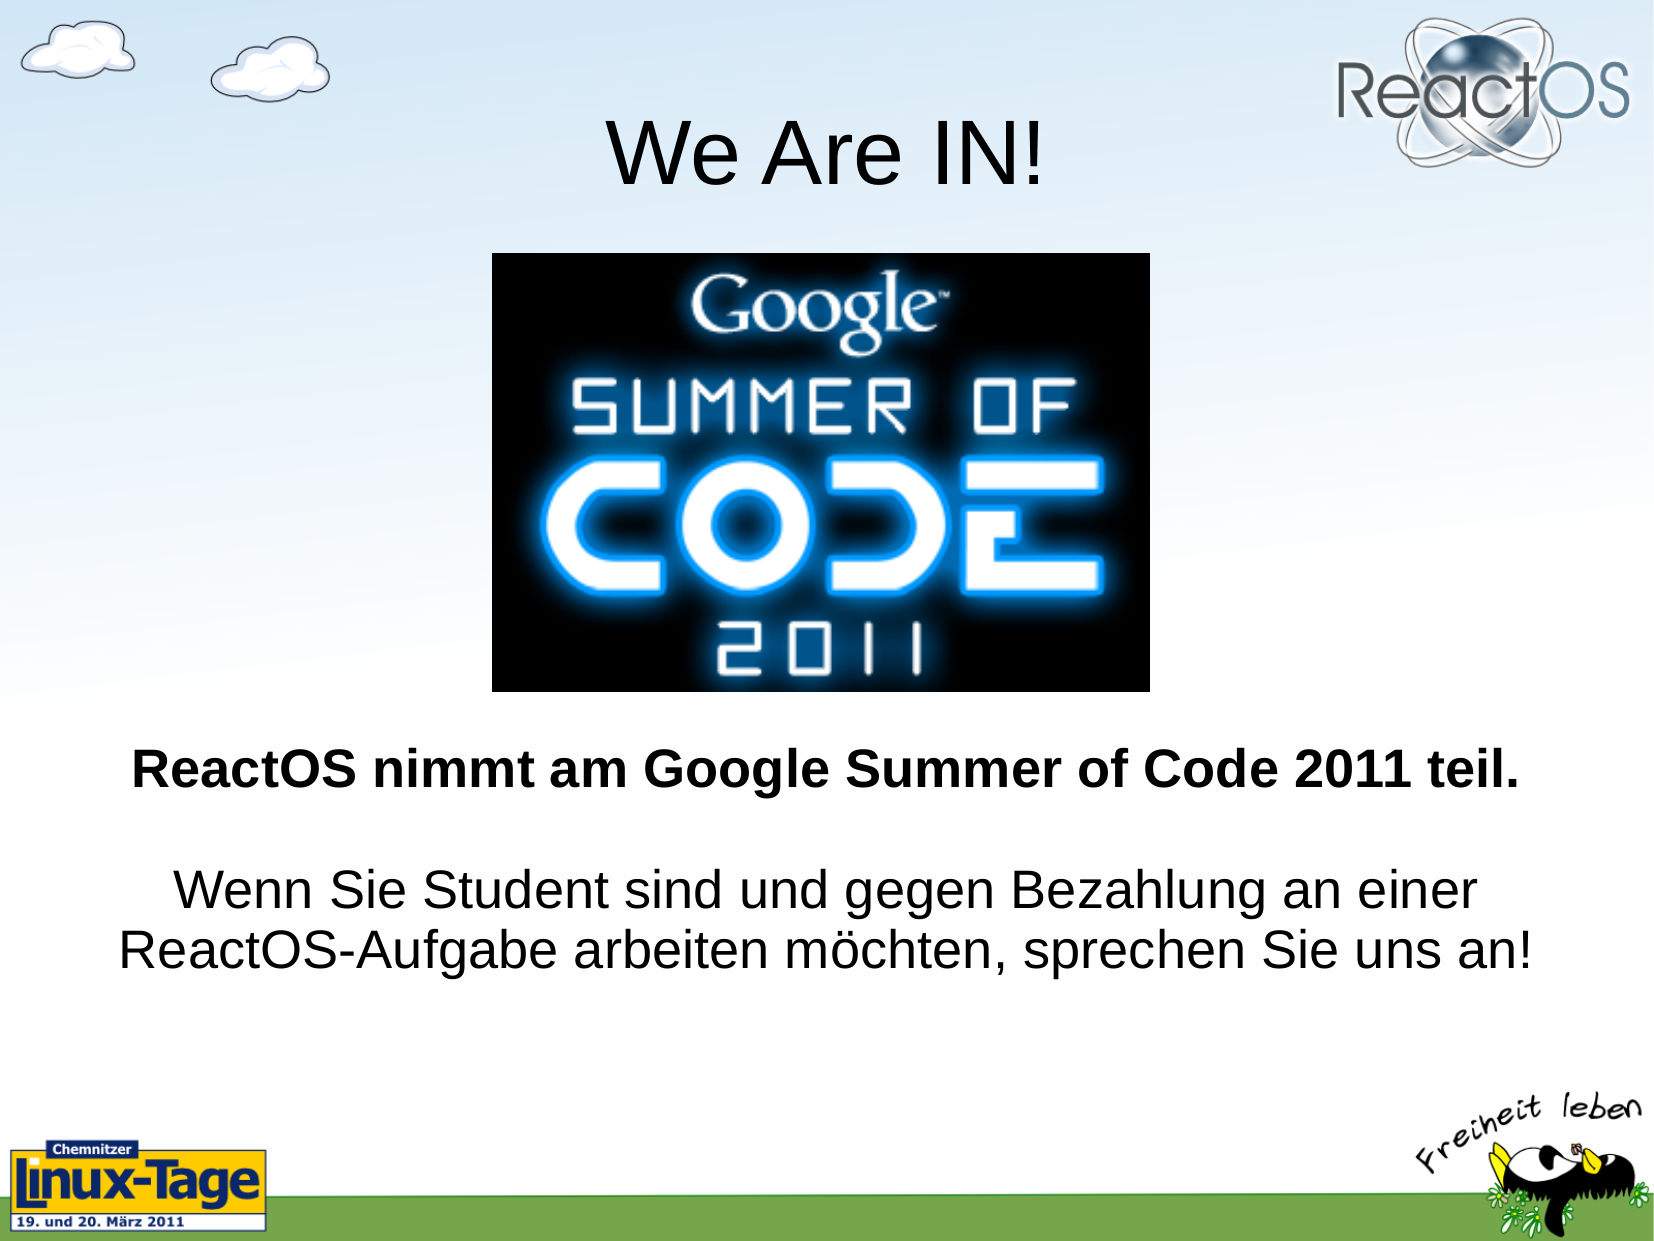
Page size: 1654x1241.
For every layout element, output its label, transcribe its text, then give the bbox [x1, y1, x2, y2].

picture [0, 0, 1654, 1241]
title We Are IN! [82, 49, 1571, 257]
subtitle ReactOS nimmt am Google Summer of Code 2011 teil. Wenn Sie Student sind und gegen Bezahlung an einer ReactOS-Aufgabe arbeiten möchten, sprechen Sie uns an! [82, 738, 1571, 1102]
